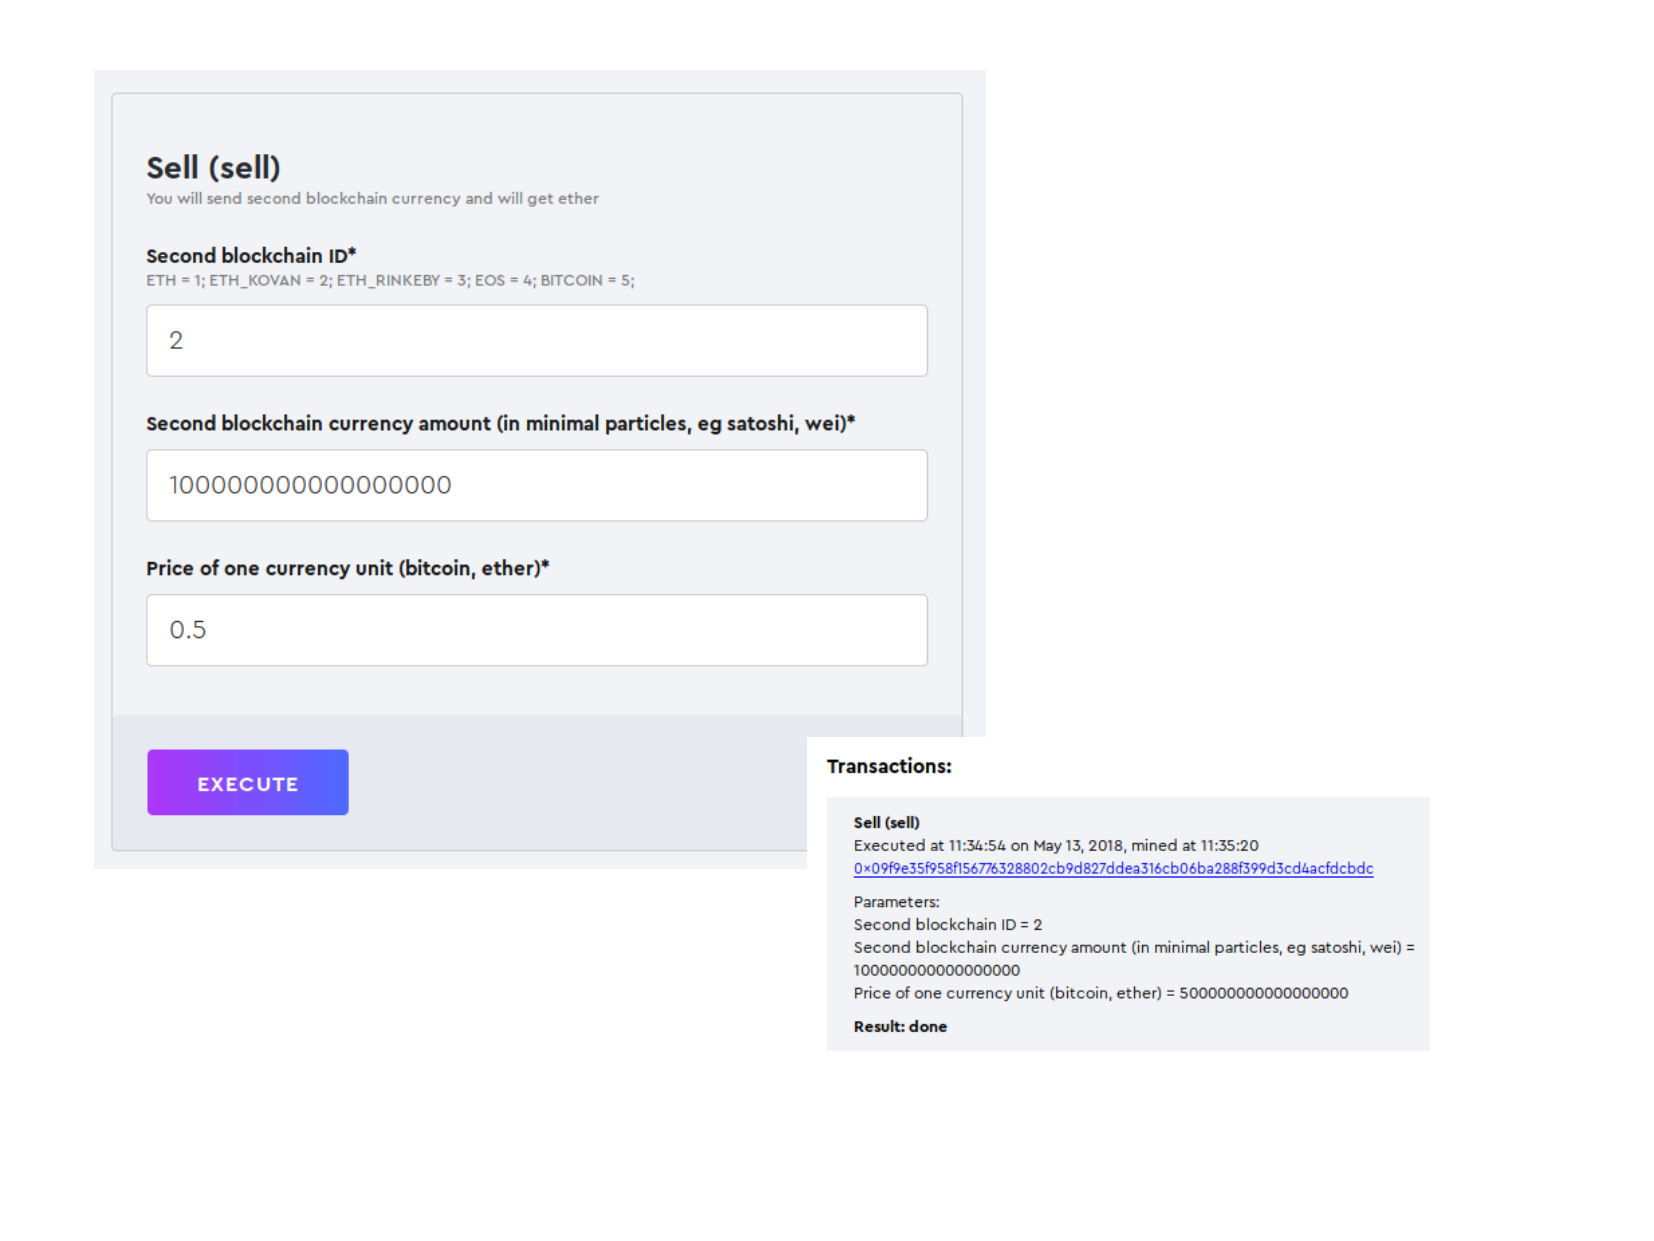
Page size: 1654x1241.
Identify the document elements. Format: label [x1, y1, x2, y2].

picture [94, 70, 1453, 1063]
